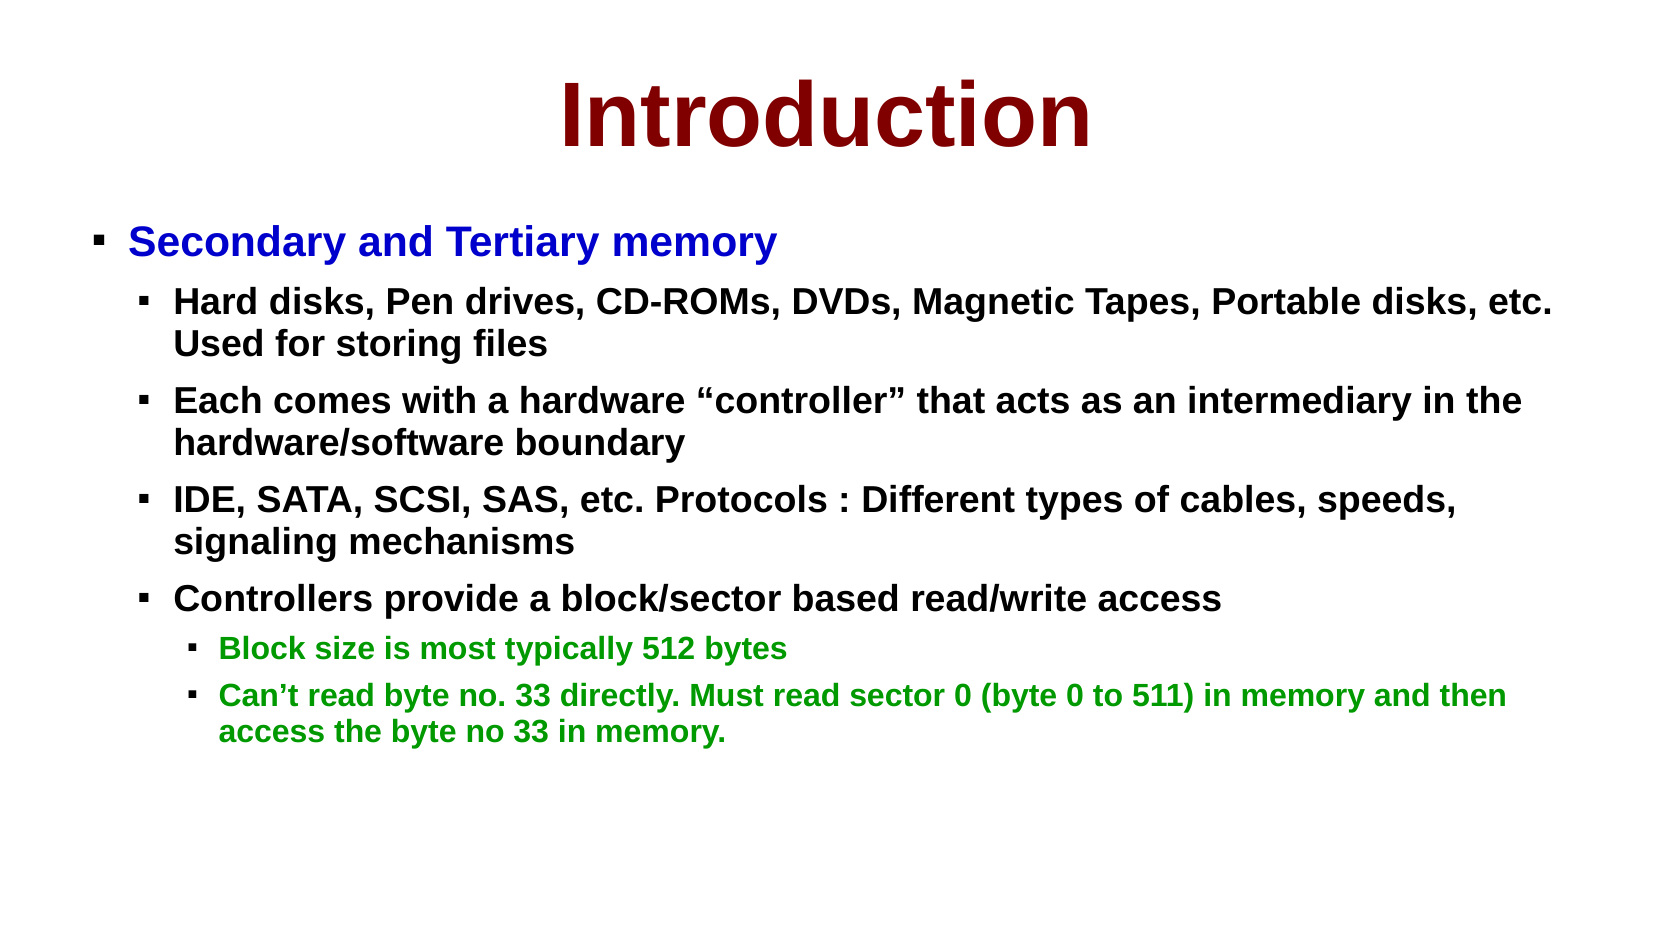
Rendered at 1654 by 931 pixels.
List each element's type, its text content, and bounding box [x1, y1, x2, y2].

list Secondary and Tertiary memory Hard disks, Pen drives, CD-ROMs, DVDs, Magnetic Tapes, Portable disks, etc. Used for storing files Each comes with a hardware “controller” that acts as an intermediary in the hardware/software boundary IDE, SATA, SCSI, SAS, etc. Protocols : Different types of cables, speeds, signaling mechanisms Controllers provide a block/sector based read/write access Block size is most typically 512 bytes Can’t read byte no. 33 directly. Must read sector 0 (byte 0 to 511) in memory and then access the byte no 33 in memory. [82, 217, 1571, 757]
title Introduction [82, 37, 1571, 193]
